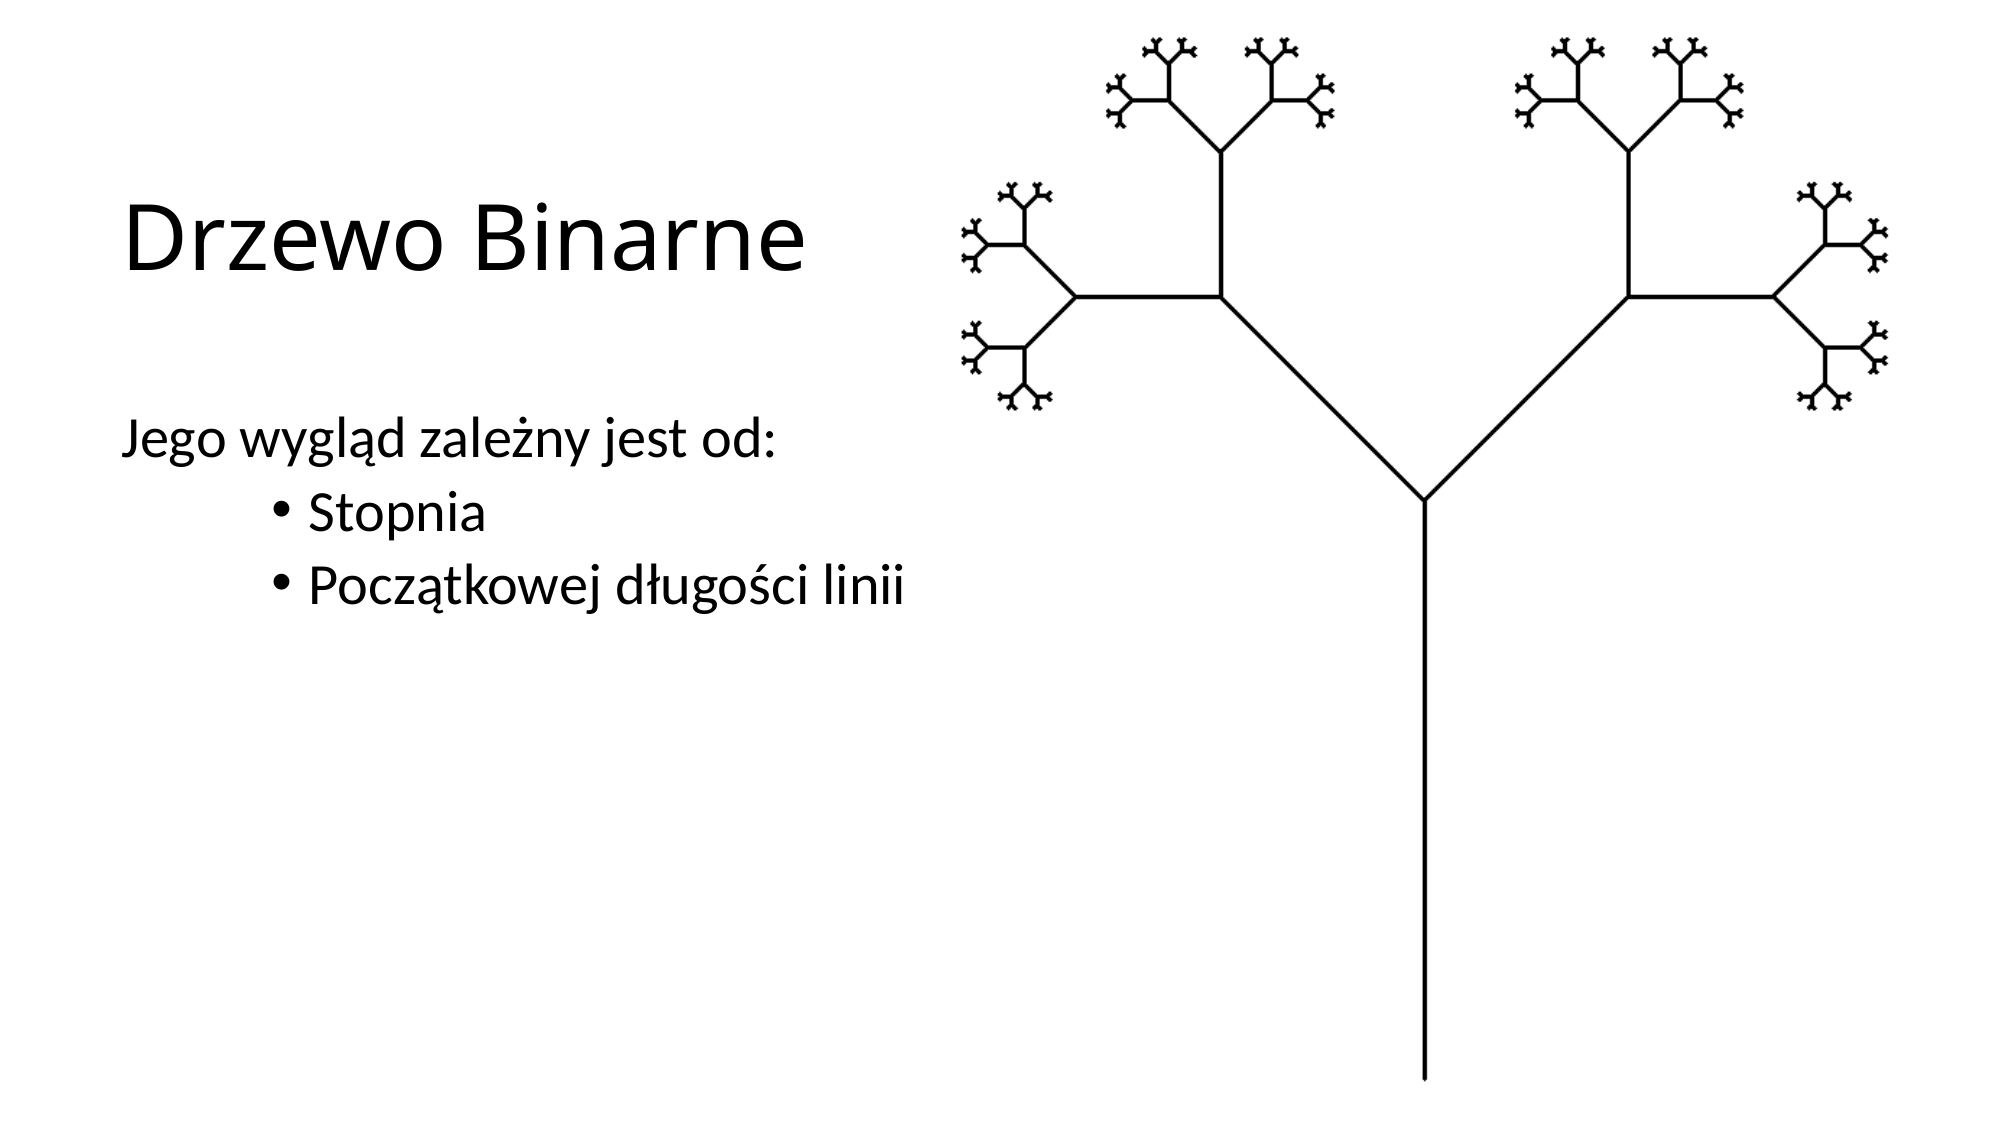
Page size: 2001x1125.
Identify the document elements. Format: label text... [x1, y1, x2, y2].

picture [959, 29, 1894, 1096]
title Drzewo Binarne [106, 103, 948, 379]
list Jego wygląd zależny jest od: Stopnia Początkowej długości linii [106, 399, 948, 1021]
